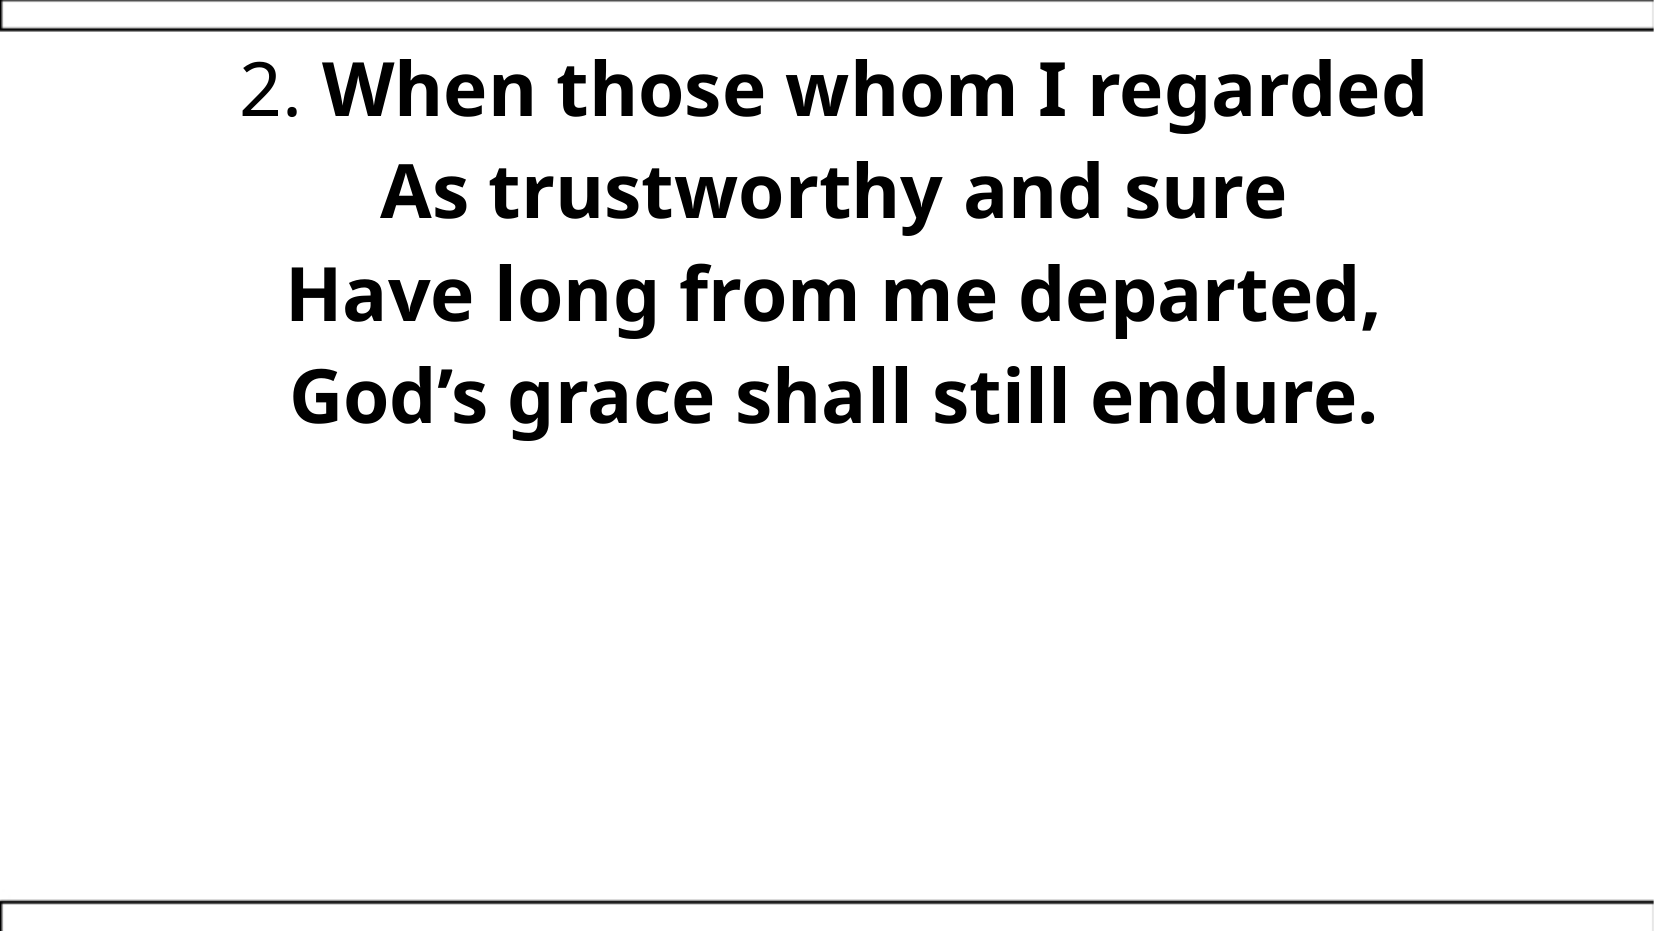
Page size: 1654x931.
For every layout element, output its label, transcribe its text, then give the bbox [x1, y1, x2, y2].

text_box 2. When those whom I regarded As trustworthy and sure Have long from me departed, God’s grace shall still endure. [99, 28, 1570, 444]
picture [0, 0, 1654, 931]
